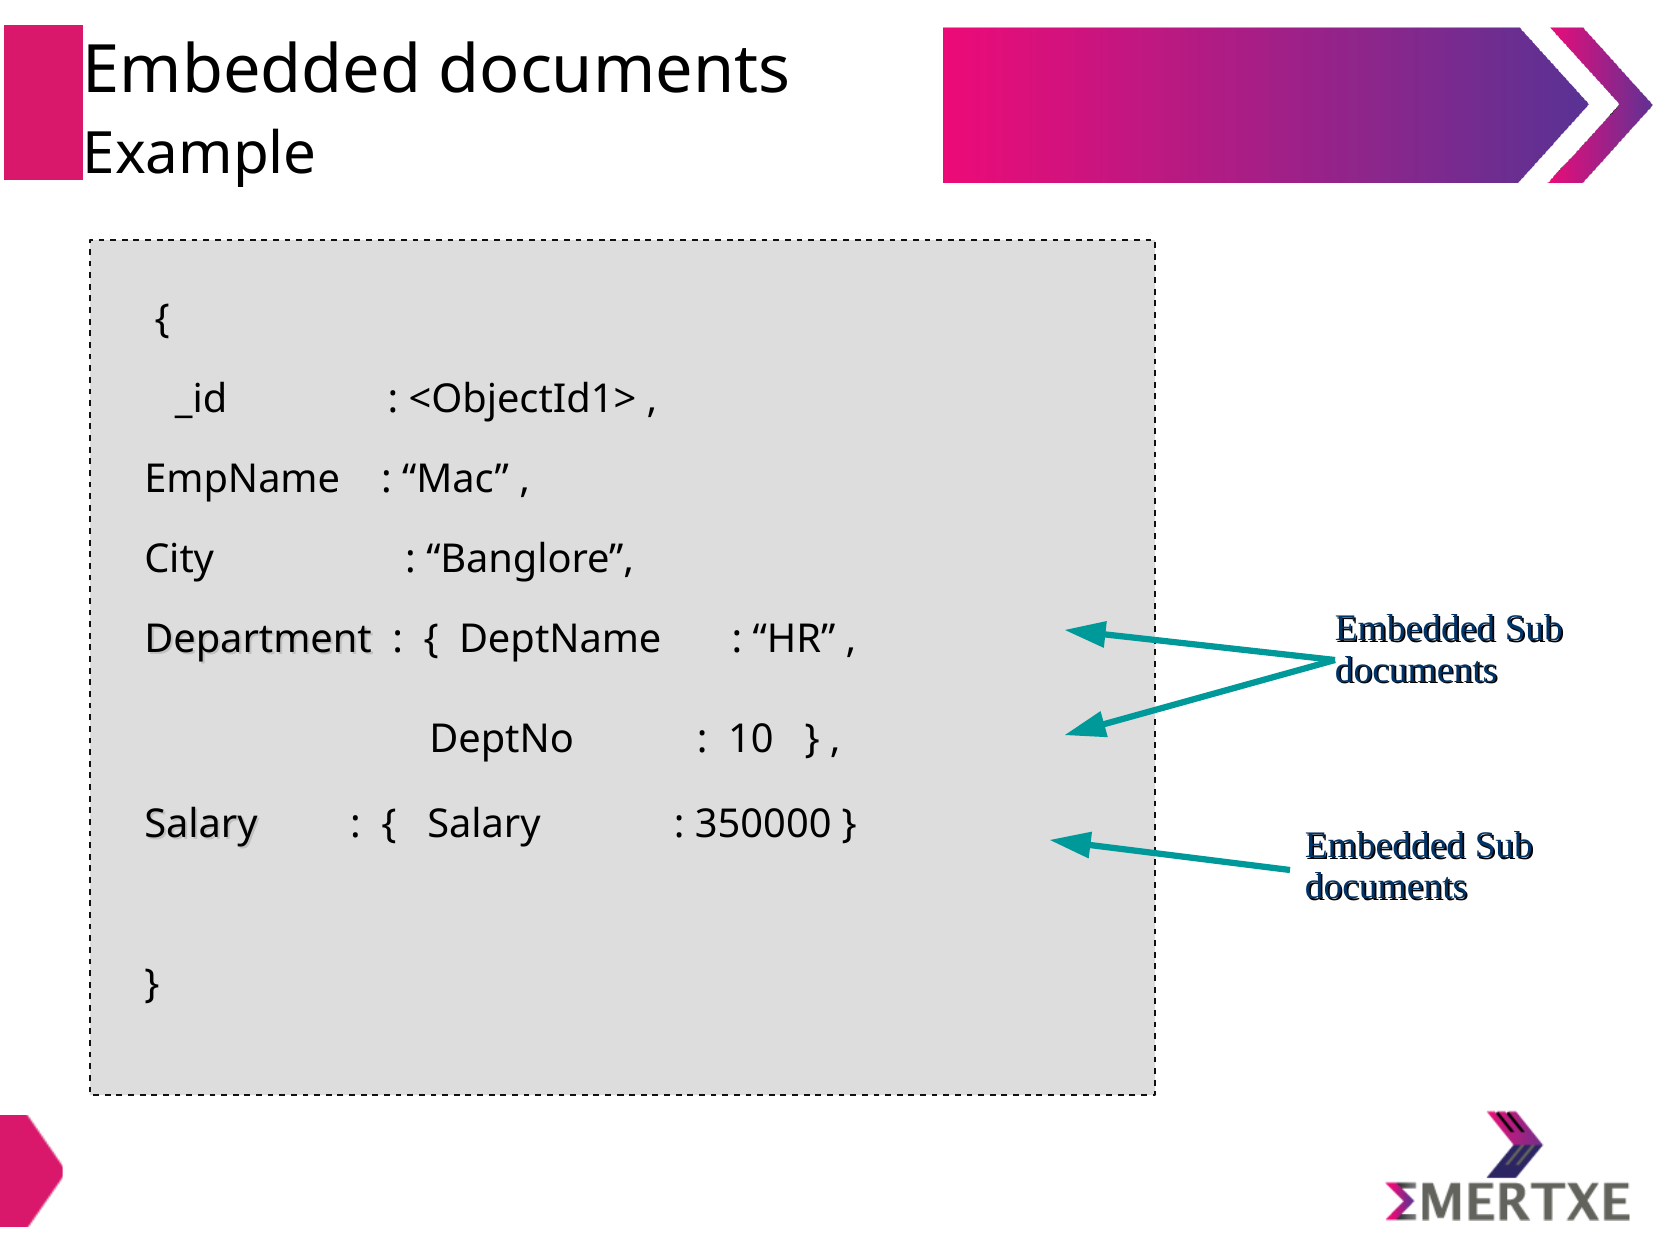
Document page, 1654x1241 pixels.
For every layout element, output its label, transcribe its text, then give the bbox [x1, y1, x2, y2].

text_box Embedded Sub documents [1320, 600, 1654, 699]
text_box [90, 1010, 1156, 1096]
picture [1385, 1107, 1631, 1221]
title Embedded documents Example [82, 2, 1571, 210]
text_box [90, 240, 1156, 290]
text_box Embedded Sub documents [1290, 816, 1624, 916]
list { _id : <ObjectId1> , EmpName : “Mac” , City : “Banglore”, Department : { DeptName : “HR” , DeptNo : 10 } , Salary : { Salary : 350000 } } [82, 290, 1571, 1010]
picture [1571, 27, 1653, 183]
